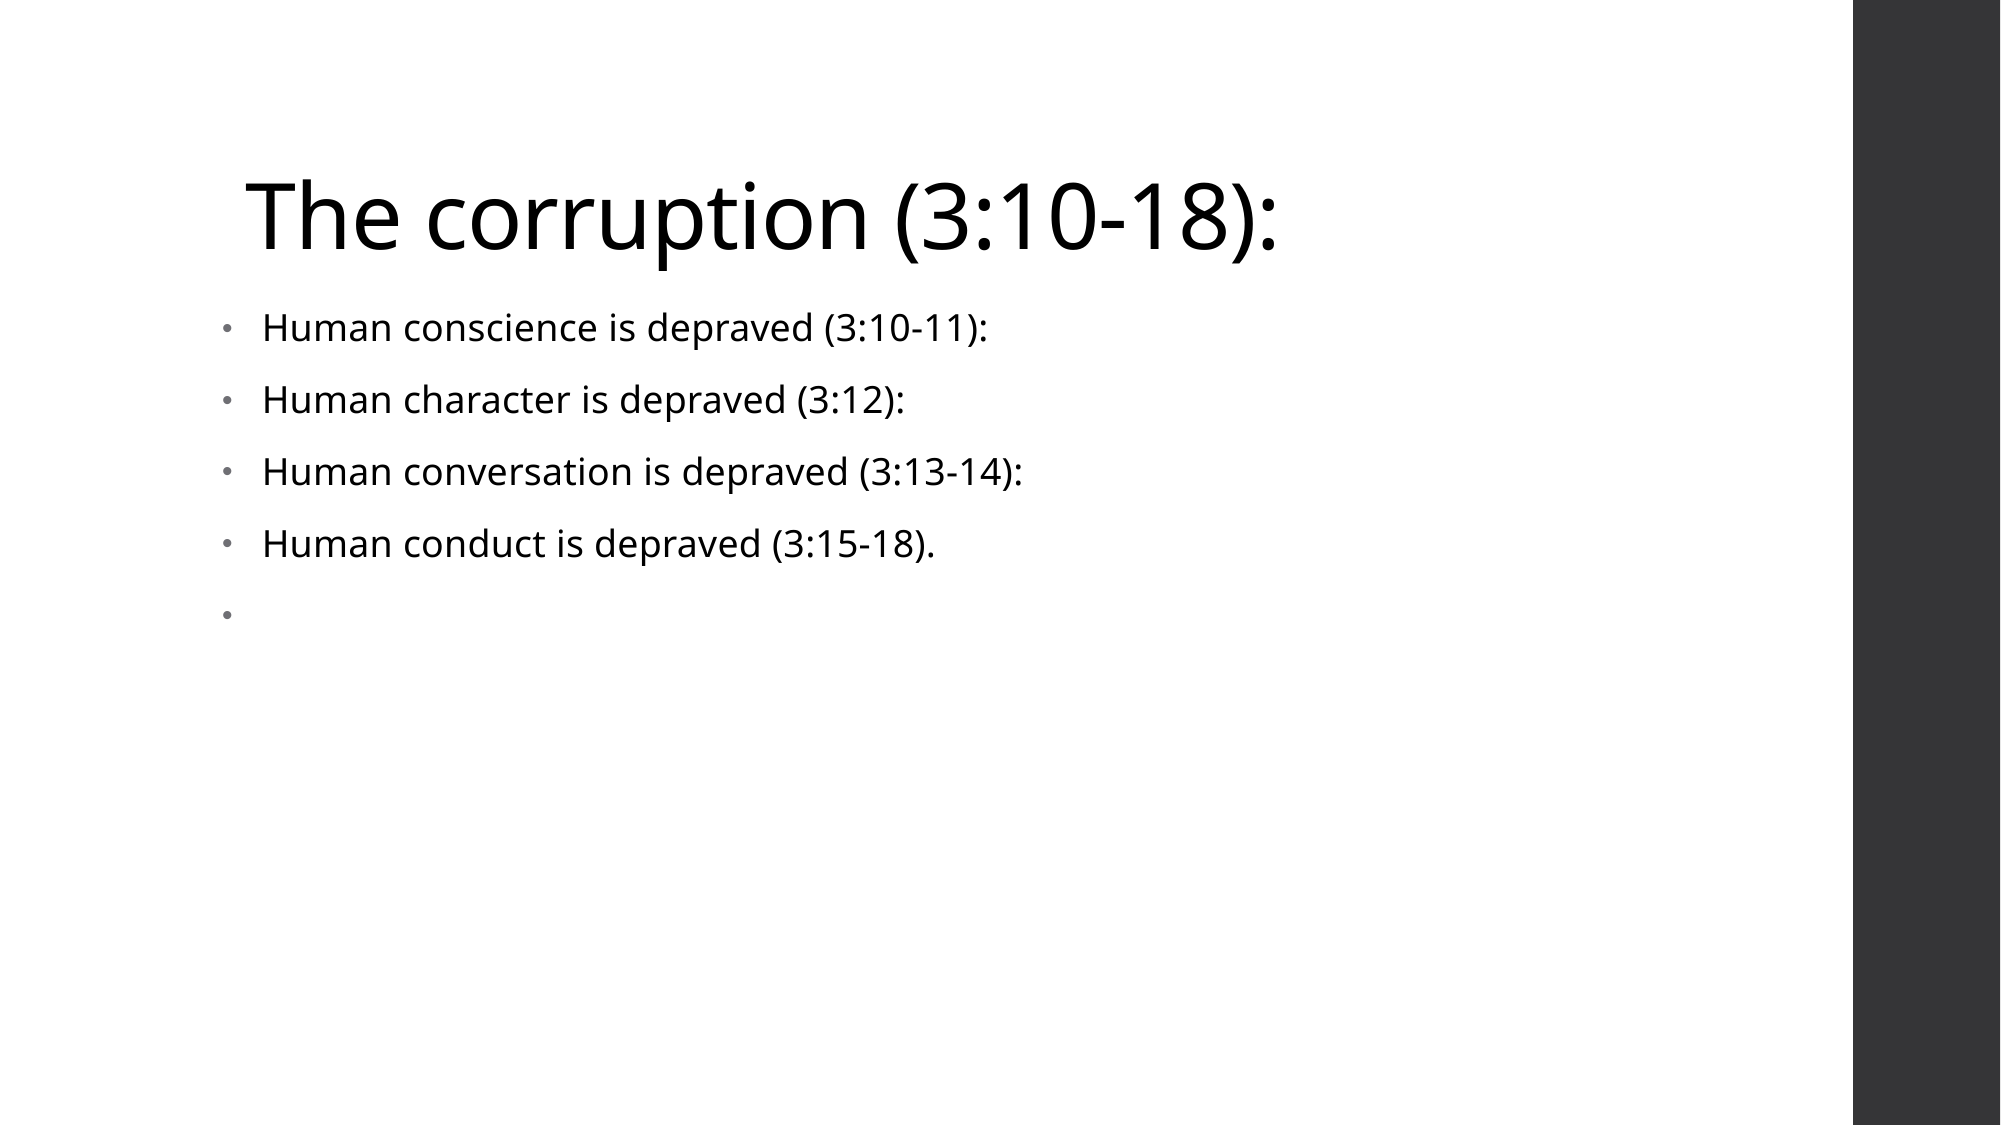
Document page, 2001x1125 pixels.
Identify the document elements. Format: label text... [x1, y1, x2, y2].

title The corruption (3:10-18): [206, 60, 1797, 278]
list Human conscience is depraved (3:10-11): Human character is depraved (3:12): Human conversation is depraved (3:13-14): Human conduct is depraved (3:15-18). [206, 299, 1617, 1014]
